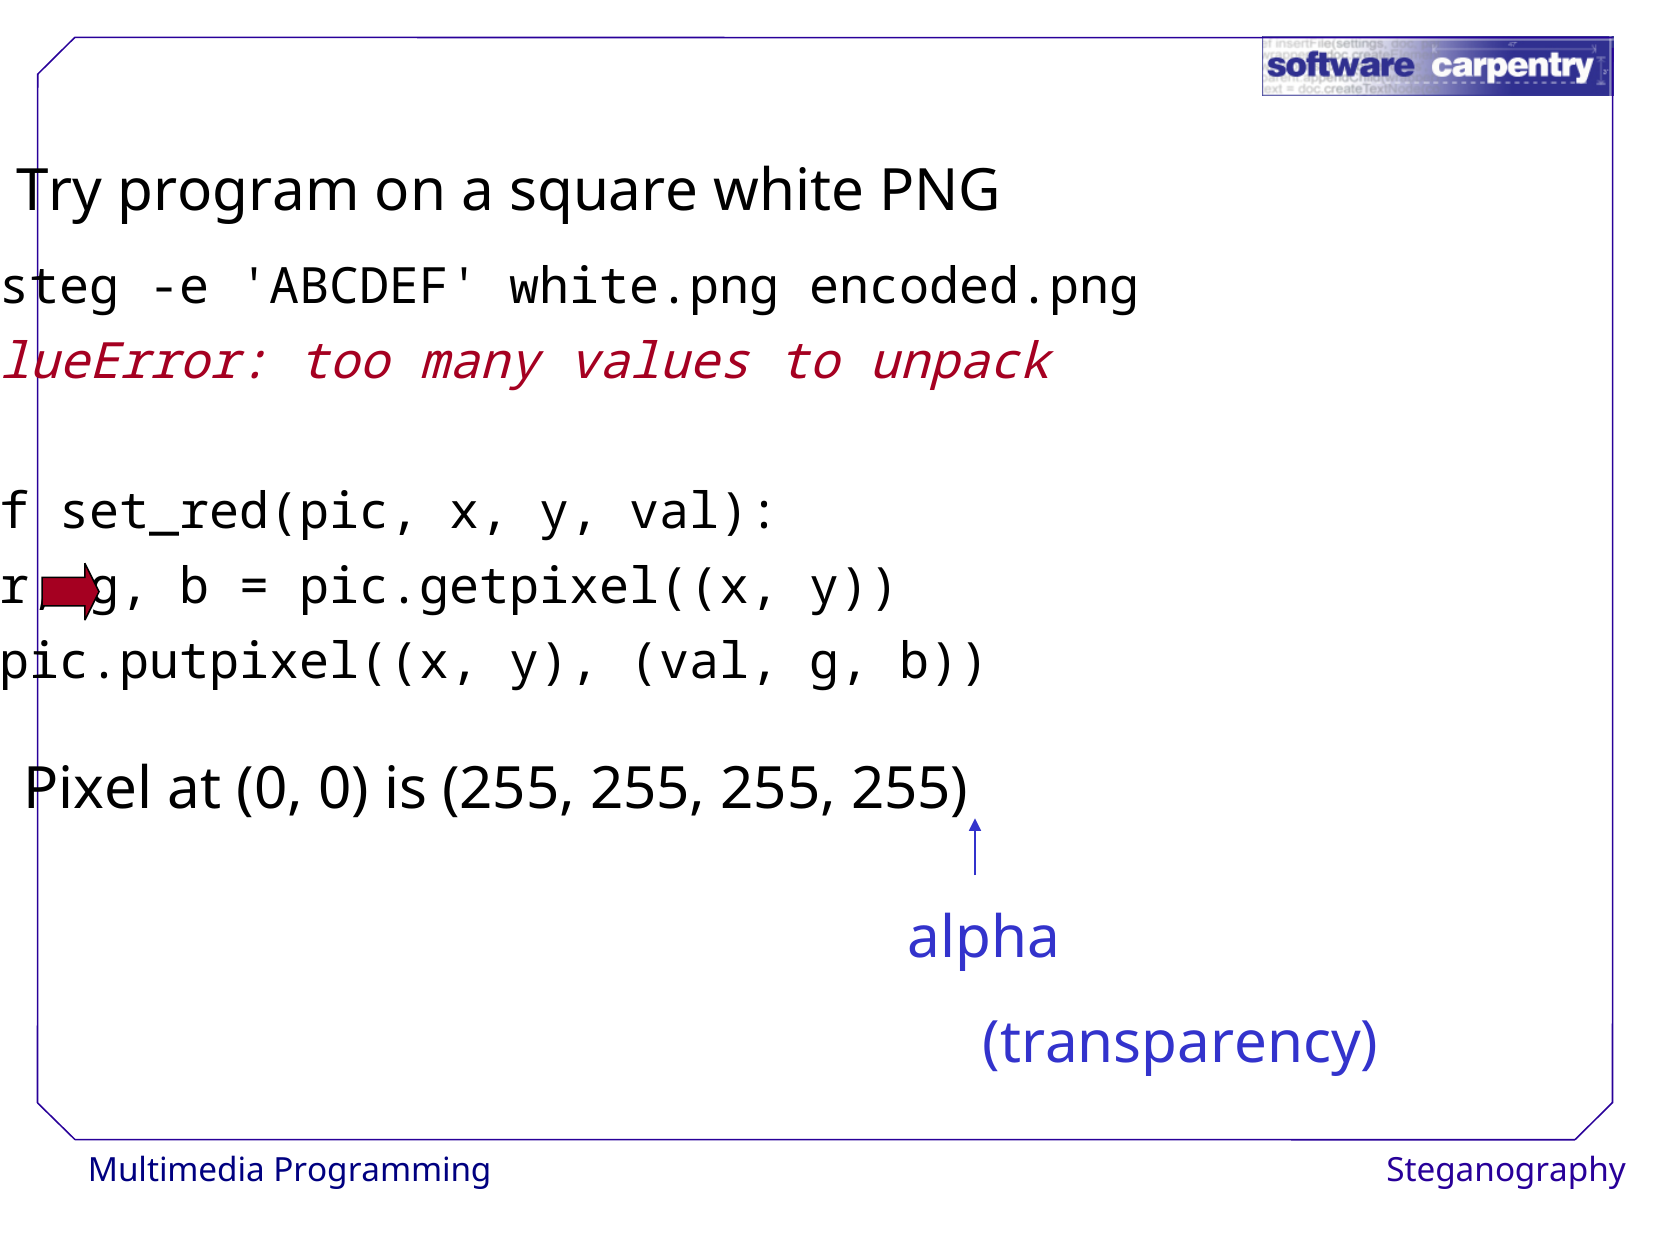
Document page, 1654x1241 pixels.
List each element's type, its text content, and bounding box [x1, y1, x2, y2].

text_box alpha (transparency) [892, 856, 1470, 1082]
picture [1262, 36, 1614, 96]
text_box Try program on a square white PNG [1, 109, 1167, 230]
text_box [42, 563, 100, 621]
text_box Pixel at (0, 0) is (255, 255, 255, 255) [8, 707, 1134, 933]
text_box $ steg -e 'ABCDEF' white.png encoded.png ValueError: too many values to unpack def set_red(pic, x, y, val): r, g, b = pic.getpixel((x, y)) pic.putpixel((x, y), (val, g, b)) [0, 230, 1305, 697]
